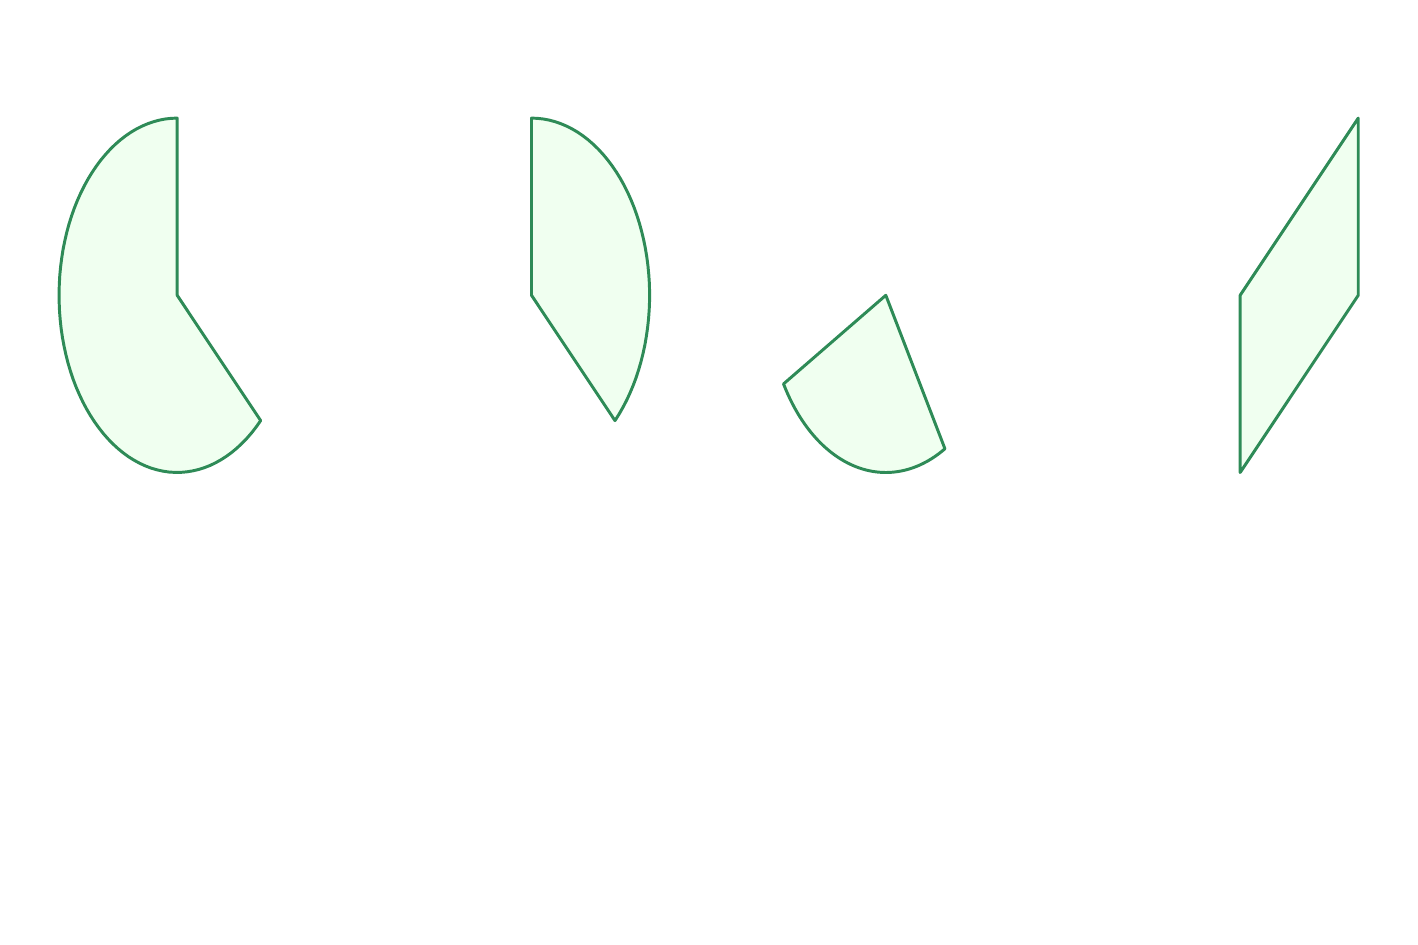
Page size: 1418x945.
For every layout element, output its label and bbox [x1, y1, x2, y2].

text_box [1240, 118, 1359, 473]
text_box [783, 295, 945, 473]
text_box [59, 118, 261, 473]
text_box [531, 118, 650, 421]
